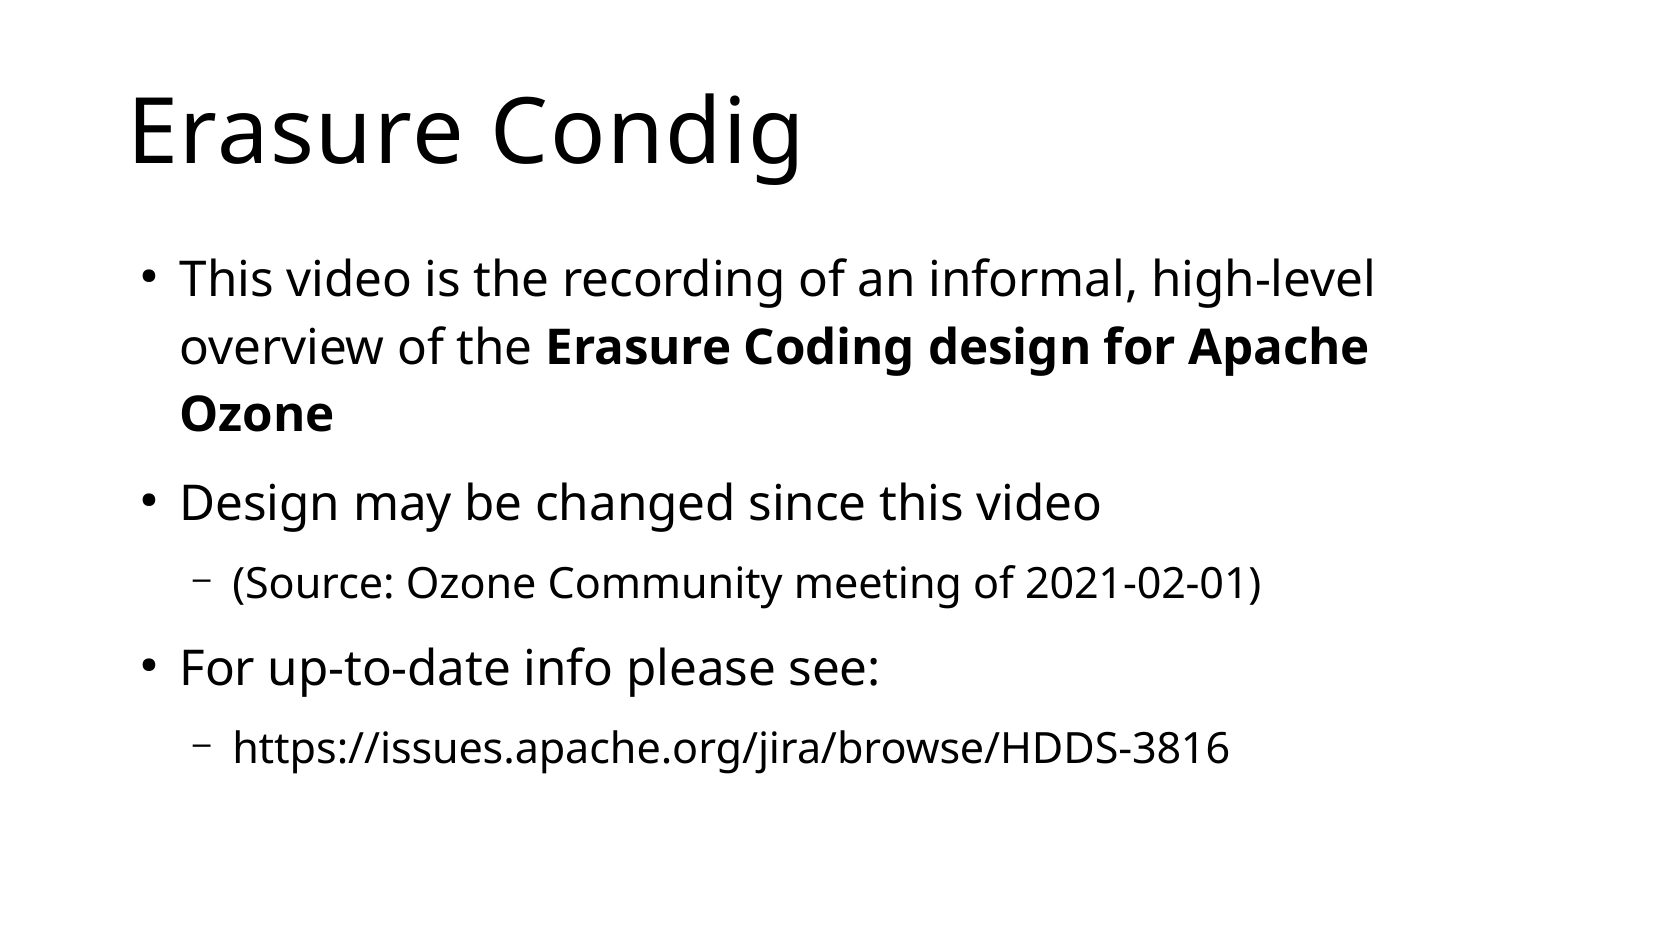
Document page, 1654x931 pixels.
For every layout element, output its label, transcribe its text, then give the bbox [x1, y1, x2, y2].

list This video is the recording of an informal, high-level overview of the Erasure Coding design for Apache Ozone Design may be changed since this video (Source: Ozone Community meeting of 2021-02-01) For up-to-date info please see: https://issues.apache.org/jira/browse/HDDS-3816 [127, 244, 1527, 784]
title Erasure Condig [127, 69, 1654, 187]
